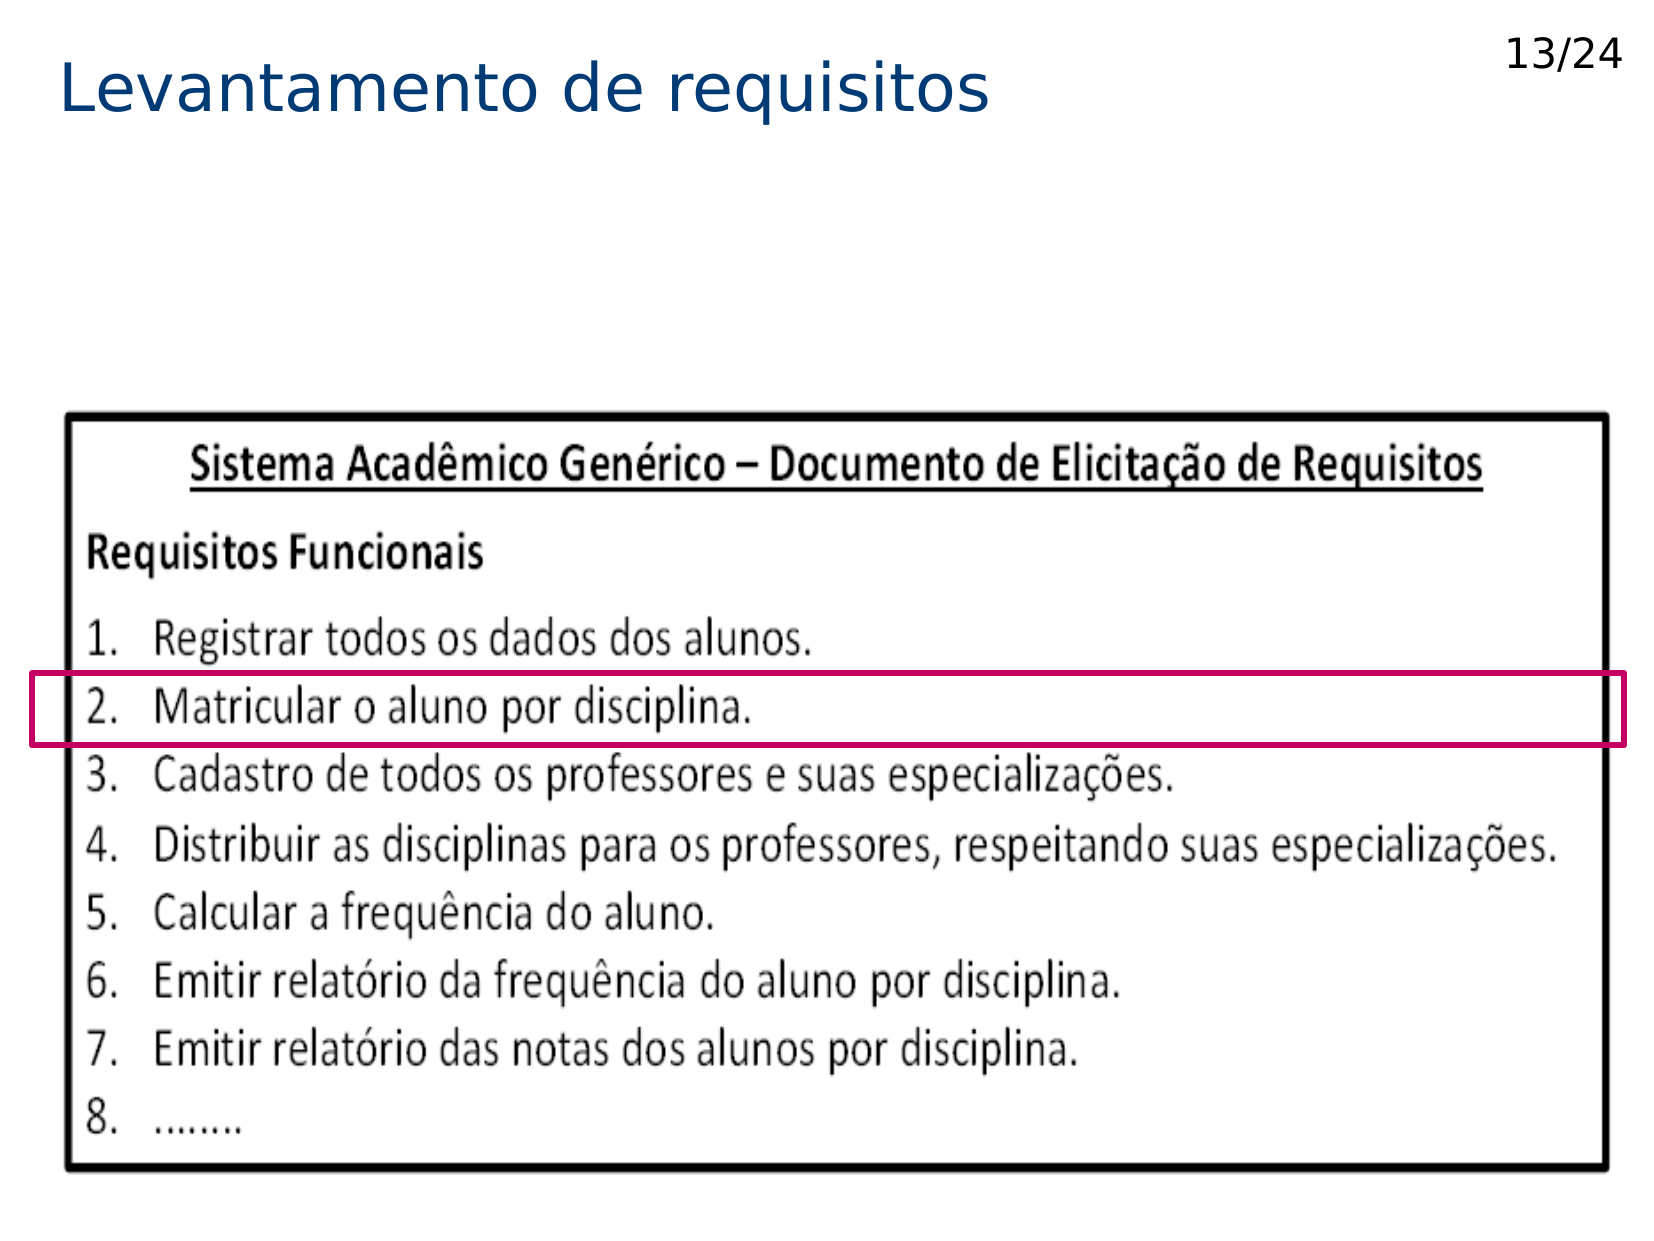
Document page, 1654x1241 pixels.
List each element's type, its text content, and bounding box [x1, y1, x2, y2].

picture [59, 748, 1622, 1184]
picture [59, 404, 1622, 670]
picture [59, 676, 1621, 742]
title Levantamento de requisitos [59, 29, 1506, 148]
